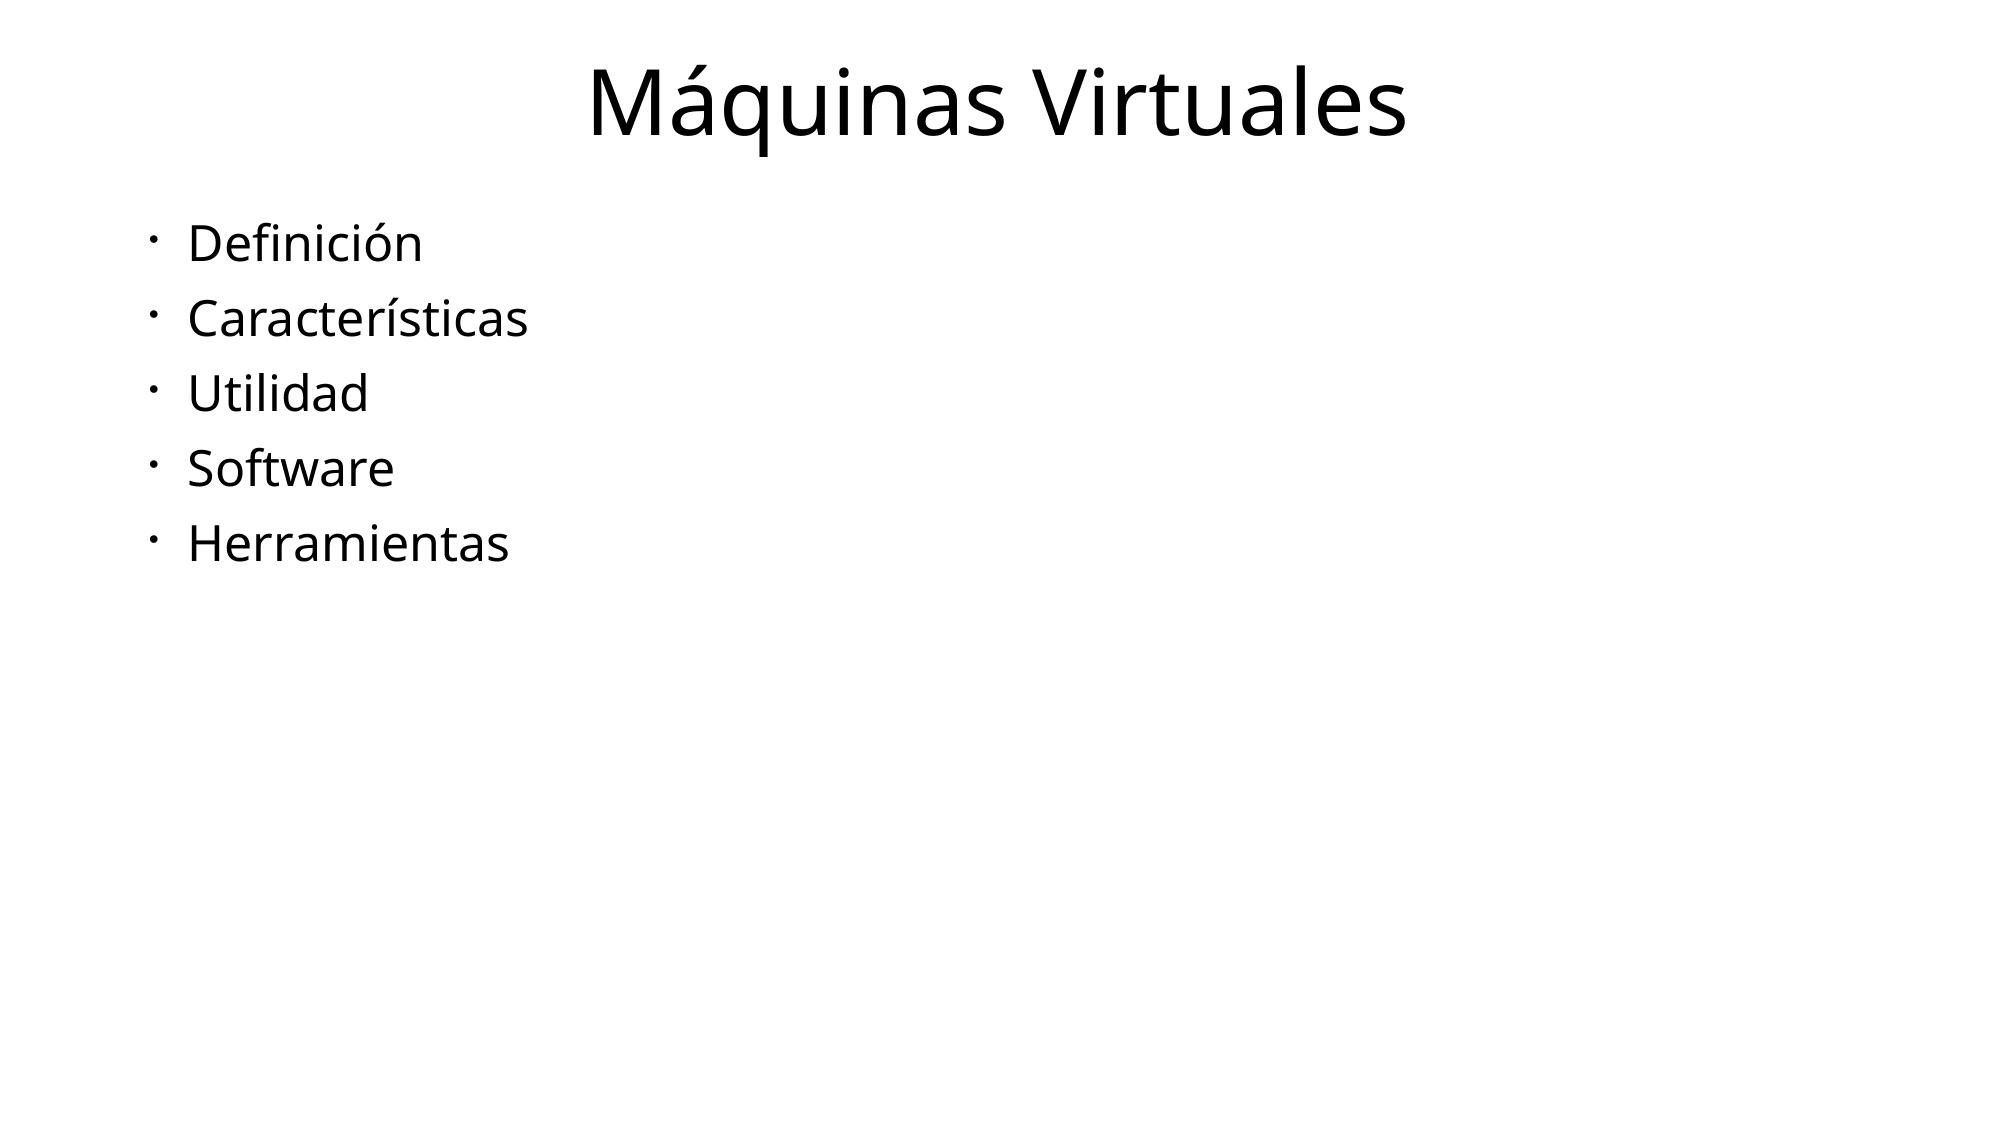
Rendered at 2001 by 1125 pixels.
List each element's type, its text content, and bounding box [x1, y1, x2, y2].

title Máquinas Virtuales [135, 34, 1860, 177]
list Definición Características Utilidad Software Herramientas [135, 211, 1860, 1004]
